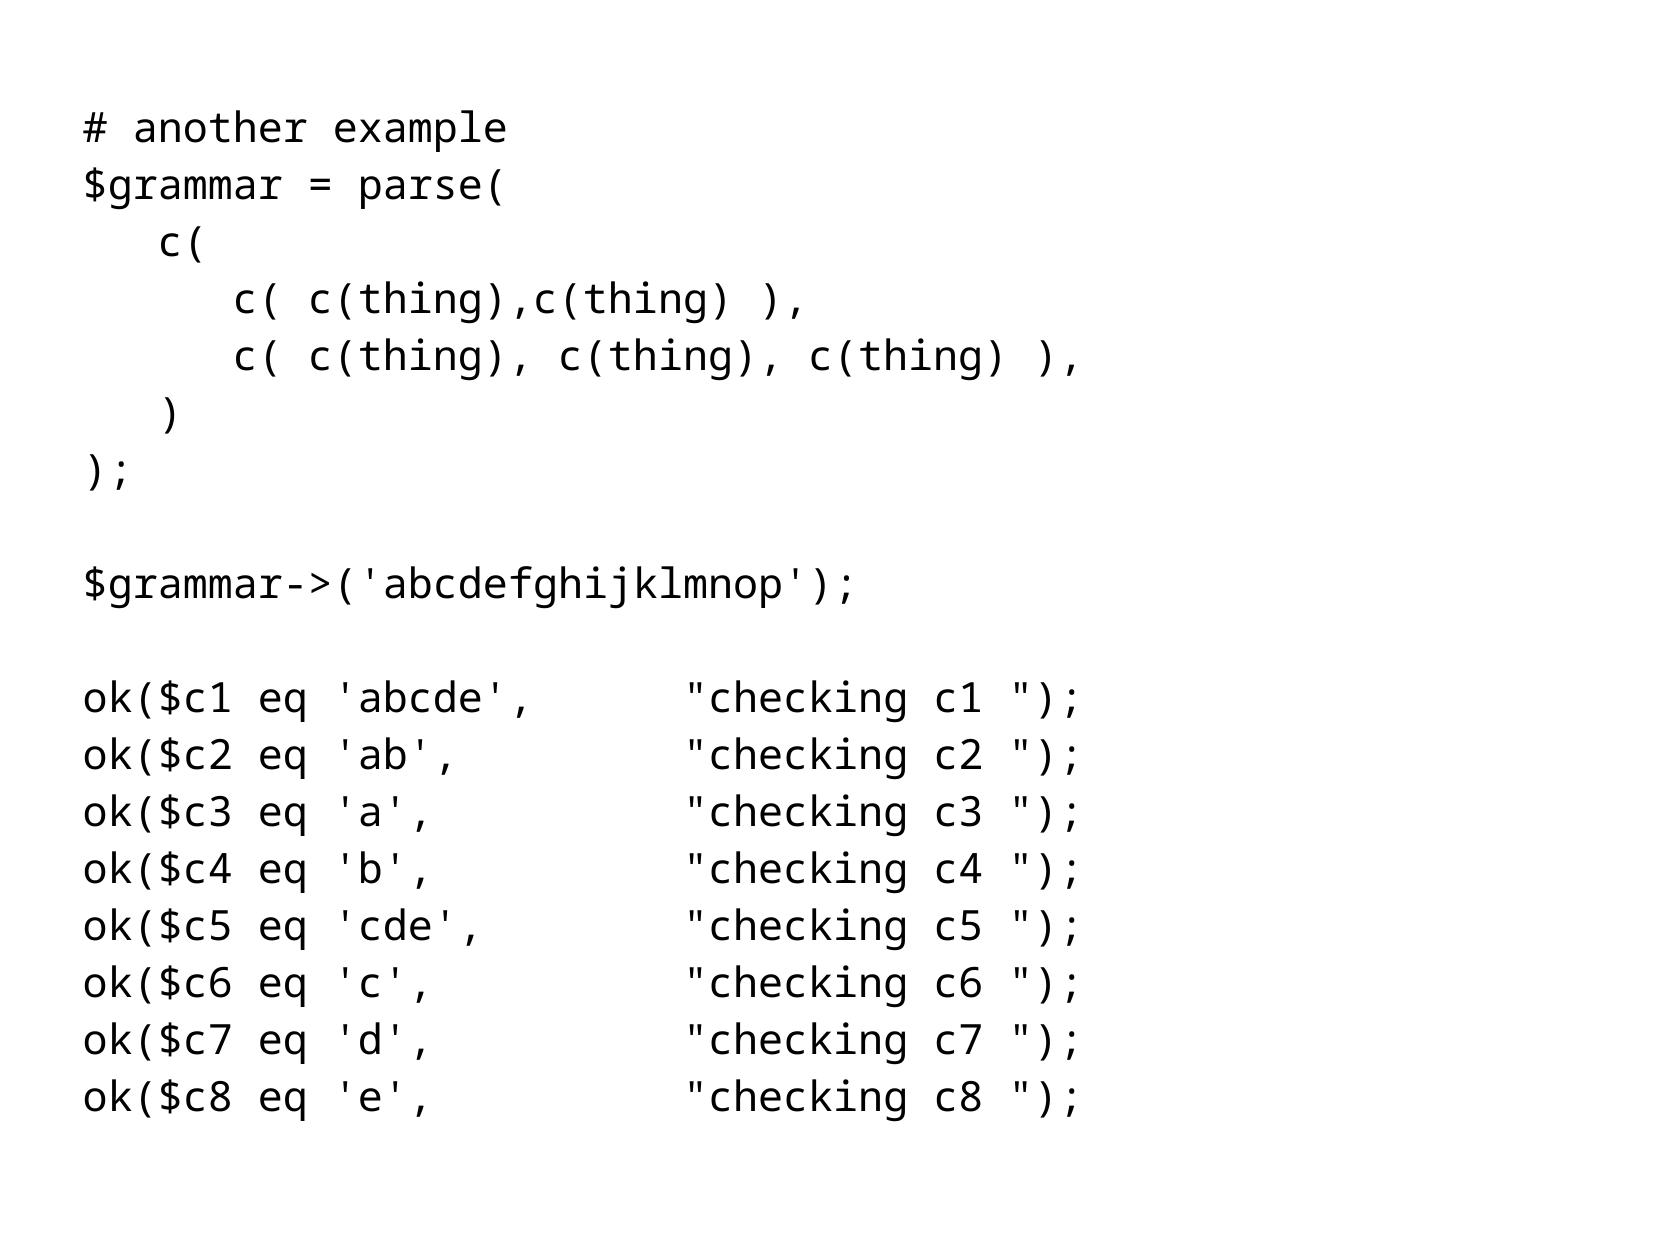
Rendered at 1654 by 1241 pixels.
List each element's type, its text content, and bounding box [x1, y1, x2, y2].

subtitle # another example $grammar = parse( c( c( c(thing),c(thing) ), c( c(thing), c(thing), c(thing) ), ) ); $grammar->('abcdefghijklmnop'); ok($c1 eq 'abcde', "checking c1 "); ok($c2 eq 'ab', "checking c2 "); ok($c3 eq 'a', "checking c3 "); ok($c4 eq 'b', "checking c4 "); ok($c5 eq 'cde', "checking c5 "); ok($c6 eq 'c', "checking c6 "); ok($c7 eq 'd', "checking c7 "); ok($c8 eq 'e', "checking c8 "); [82, 112, 1571, 1109]
